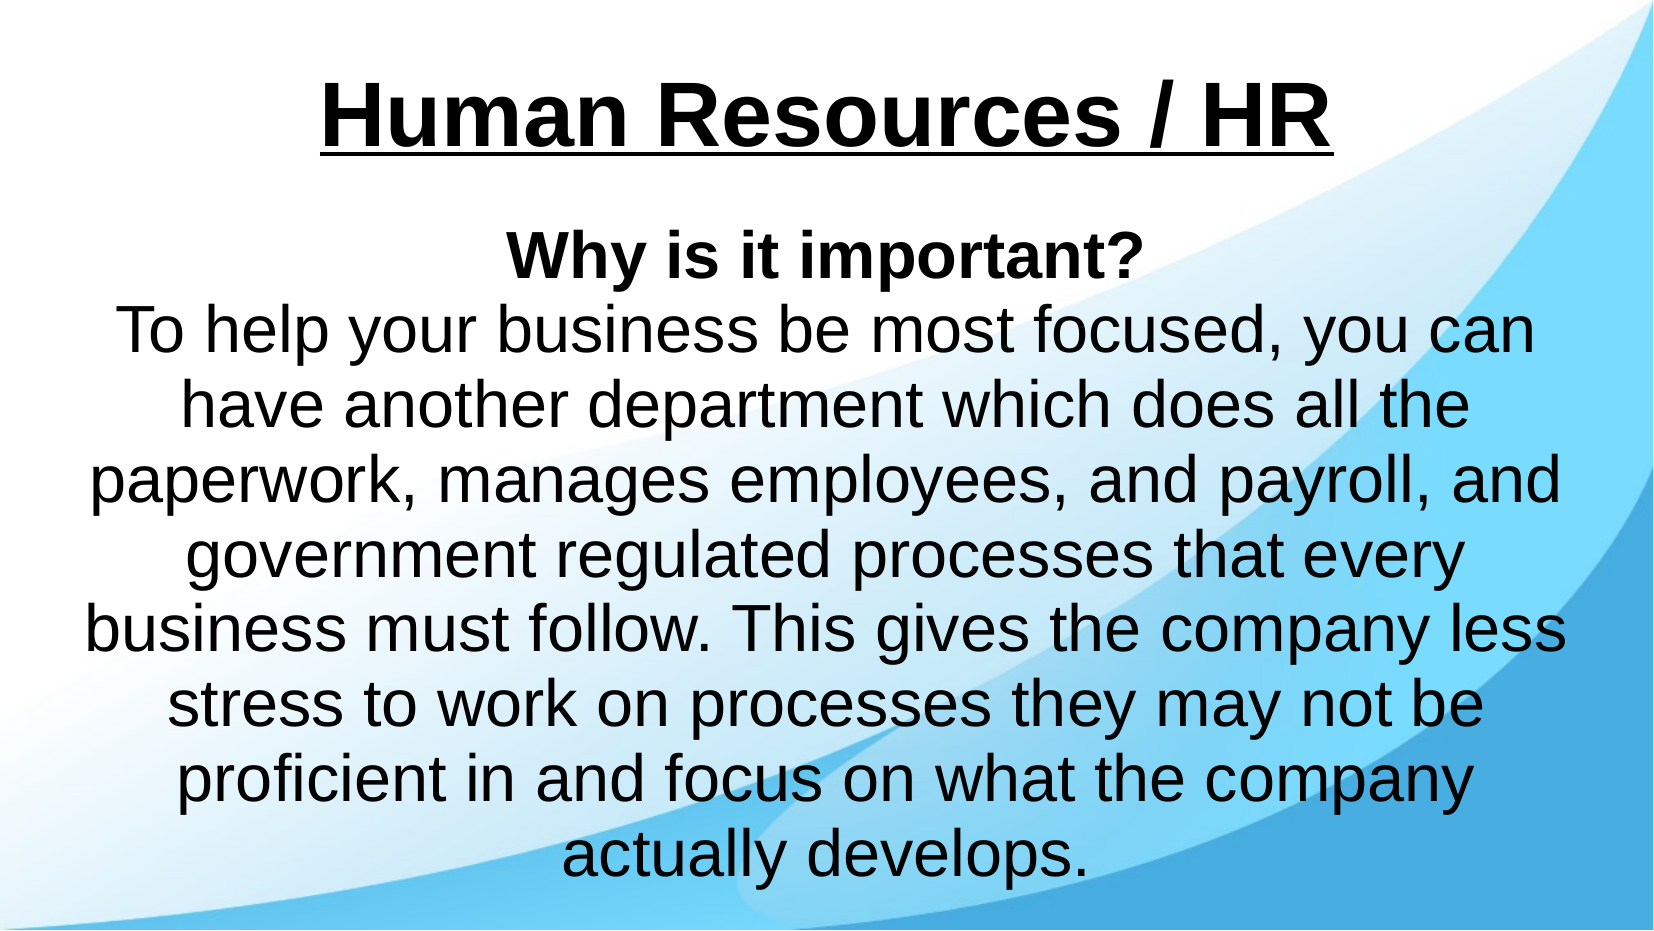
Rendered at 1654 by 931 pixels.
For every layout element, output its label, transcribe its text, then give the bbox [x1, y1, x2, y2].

picture [0, 0, 1654, 931]
subtitle Why is it important? To help your business be most focused, you can have another department which does all the paperwork, manages employees, and payroll, and government regulated processes that every business must follow. This gives the company less stress to work on processes they may not be proficient in and focus on what the company actually develops. [82, 217, 1571, 931]
title Human Resources / HR [82, 37, 1571, 193]
